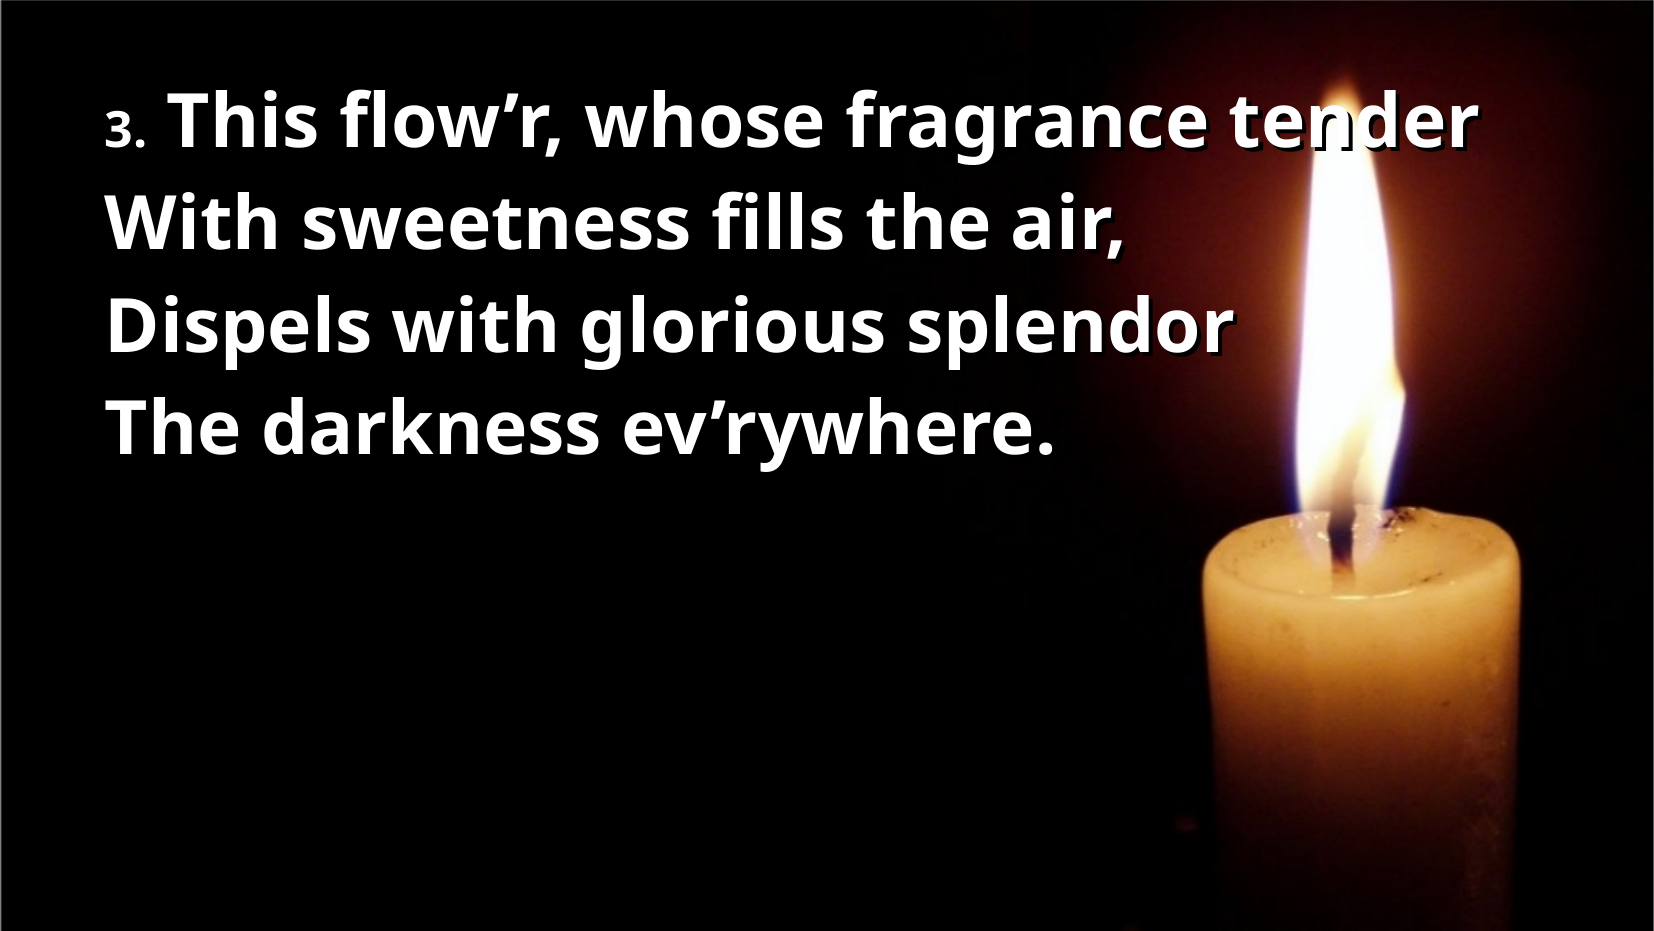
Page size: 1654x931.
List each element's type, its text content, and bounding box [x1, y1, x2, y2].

text_box 3. This flow’r, whose fragrance tender With sweetness fills the air, Dispels with glorious splendor The darkness ev’rywhere. [90, 60, 1546, 475]
picture [0, 0, 1654, 931]
